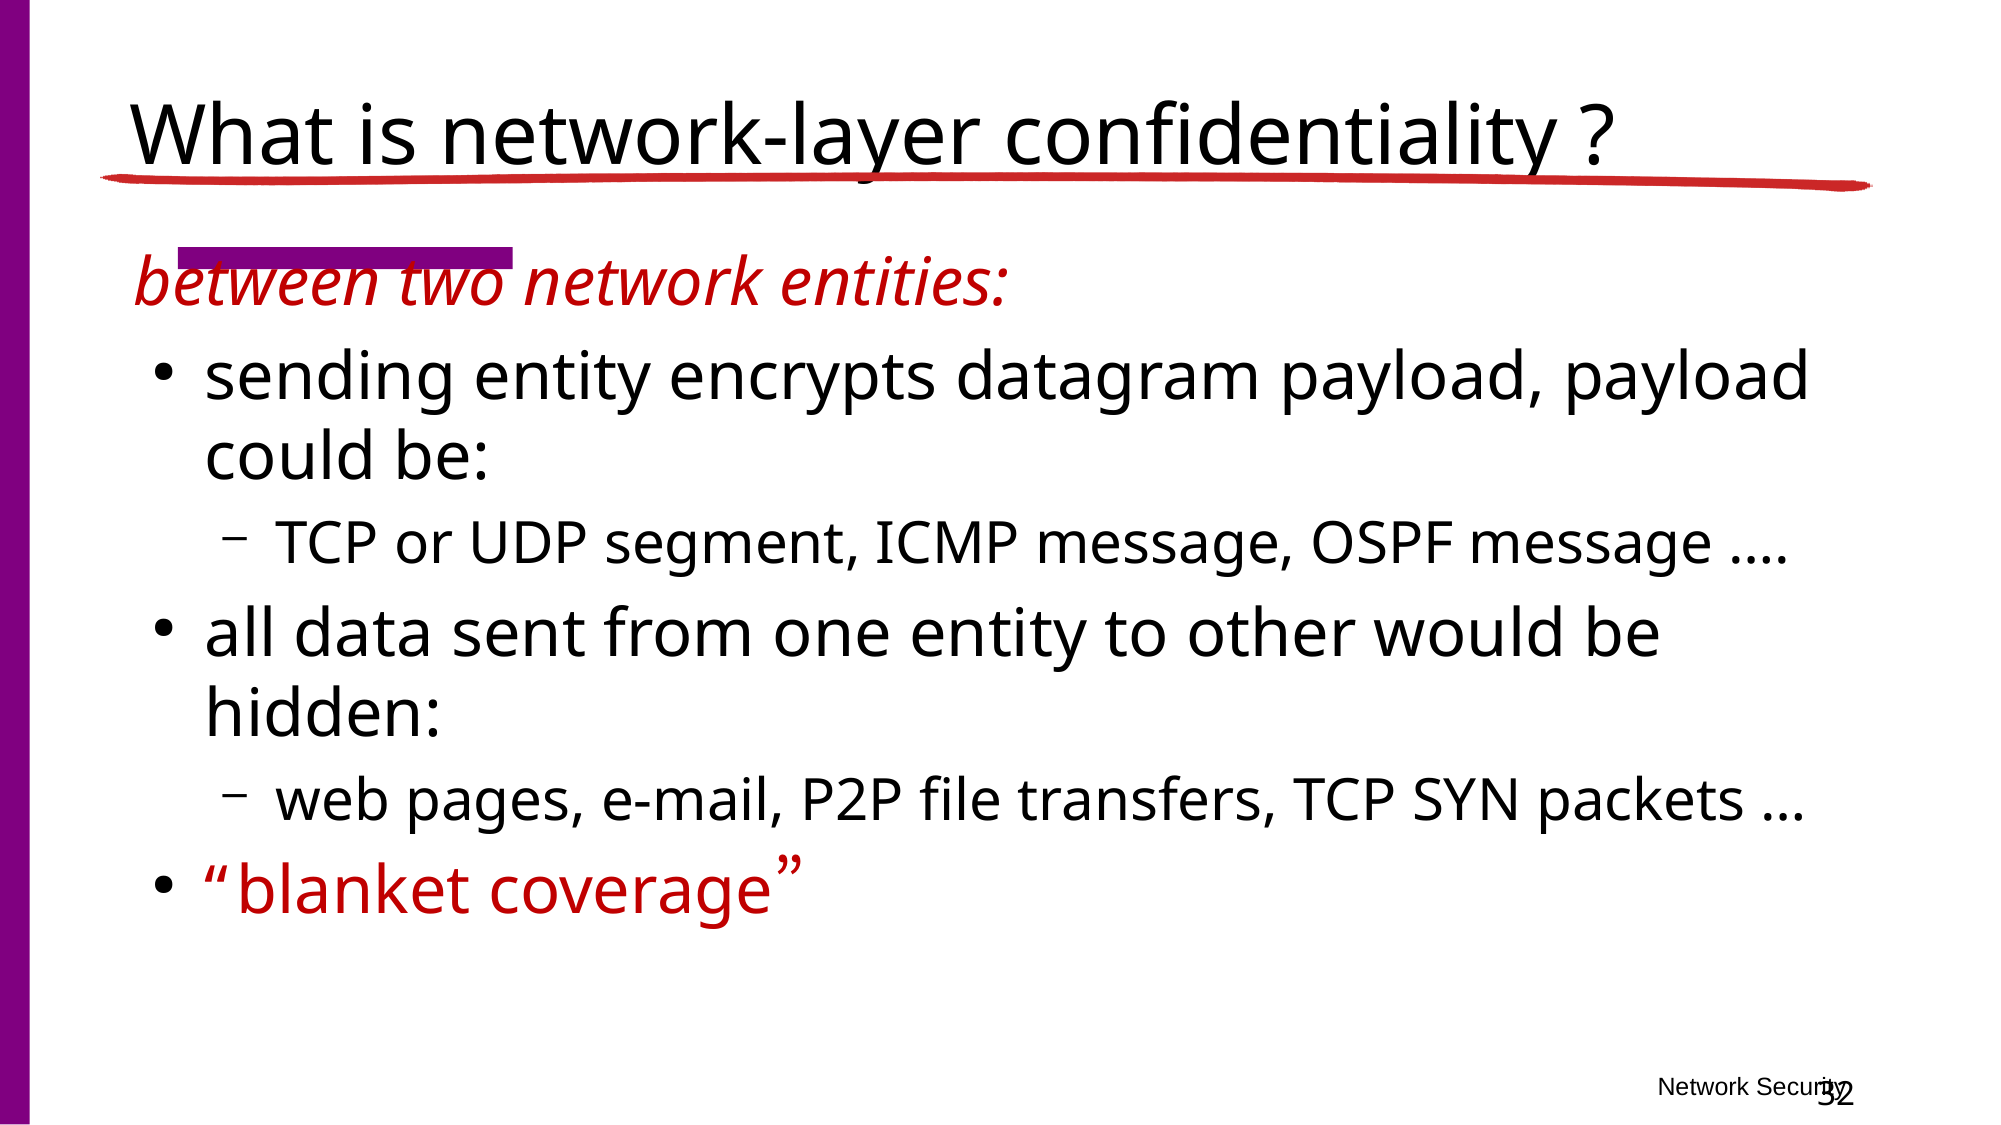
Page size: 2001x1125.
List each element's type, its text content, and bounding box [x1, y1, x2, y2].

picture [92, 167, 1893, 197]
text_box Network Security [1016, 1062, 1862, 1114]
list between two network entities: sending entity encrypts datagram payload, payload could be: TCP or UDP segment, ICMP message, OSPF message …. all data sent from one entity to other would be hidden: web pages, e-mail, P2P file transfers, TCP SYN packets … “blanket coverage” [119, 230, 1878, 994]
title What is network-layer confidentiality ? [79, 37, 1932, 225]
